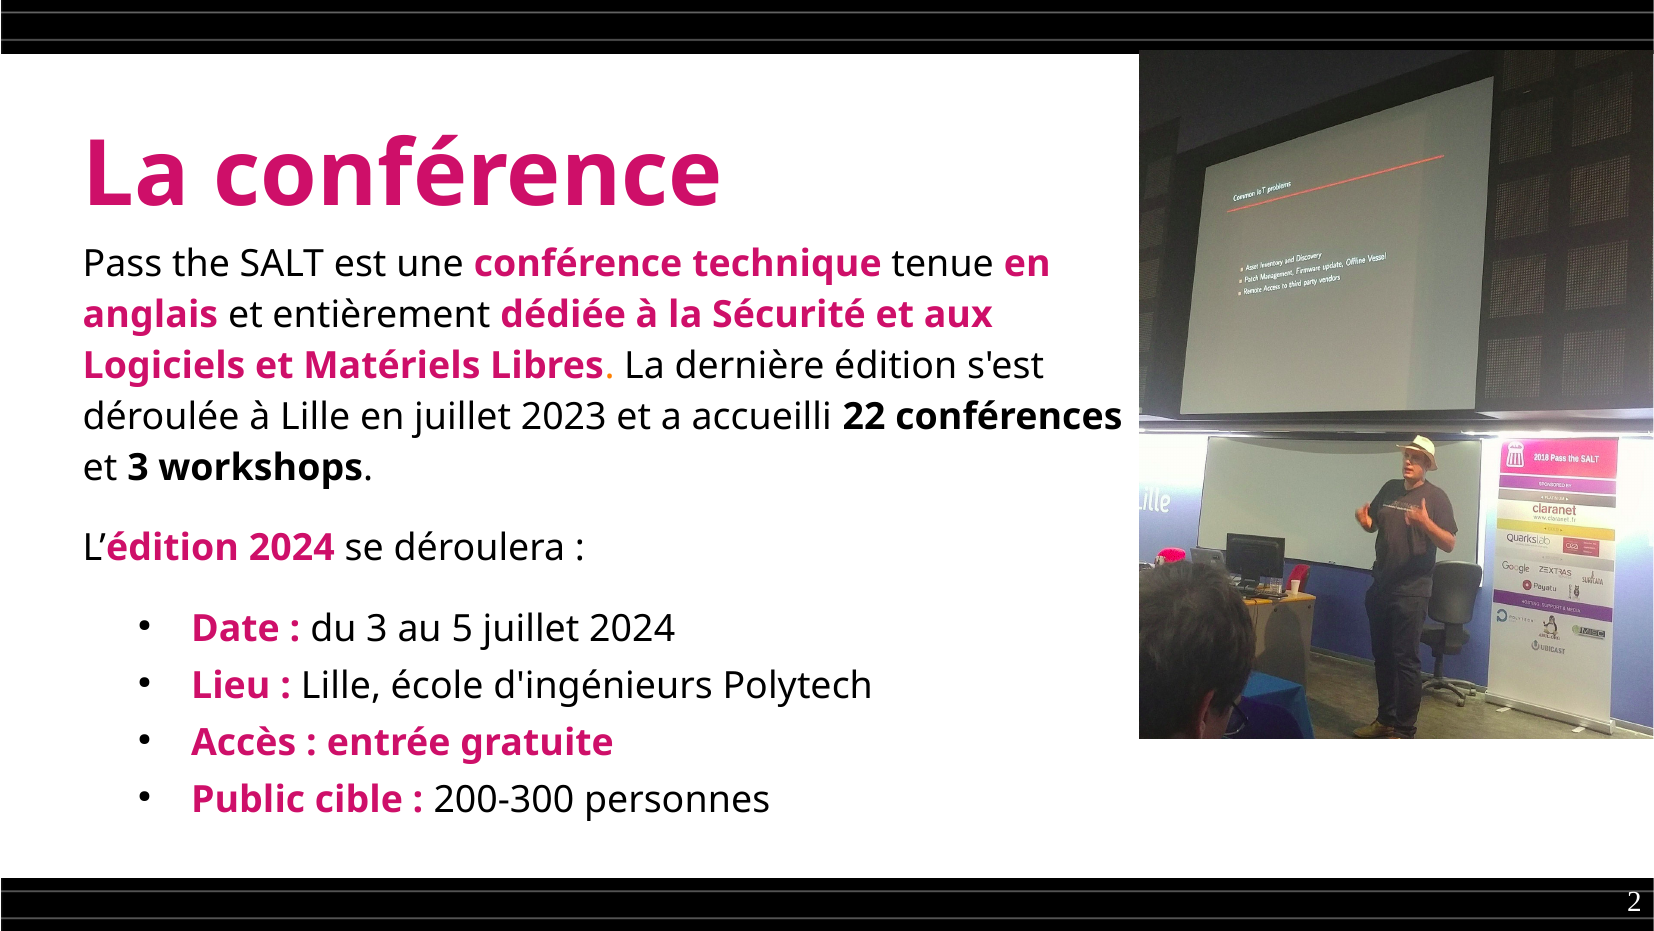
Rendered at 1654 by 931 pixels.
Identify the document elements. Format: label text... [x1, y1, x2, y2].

title La conférence [82, 92, 1139, 249]
picture [1, 0, 1654, 739]
list Pass the SALT est une conférence technique tenue en anglais et entièrement dédiée à la Sécurité et aux Logiciels et Matériels Libres. La dernière édition s'est déroulée à Lille en juillet 2023 et a accueilli 22 conférences et 3 workshops. L’édition 2024 se déroulera : Date : du 3 au 5 juillet 2024 Lieu : Lille, école d'ingénieurs Polytech Accès : entrée gratuite Public cible : 200-300 personnes [82, 236, 1134, 851]
picture [1, 878, 1654, 931]
